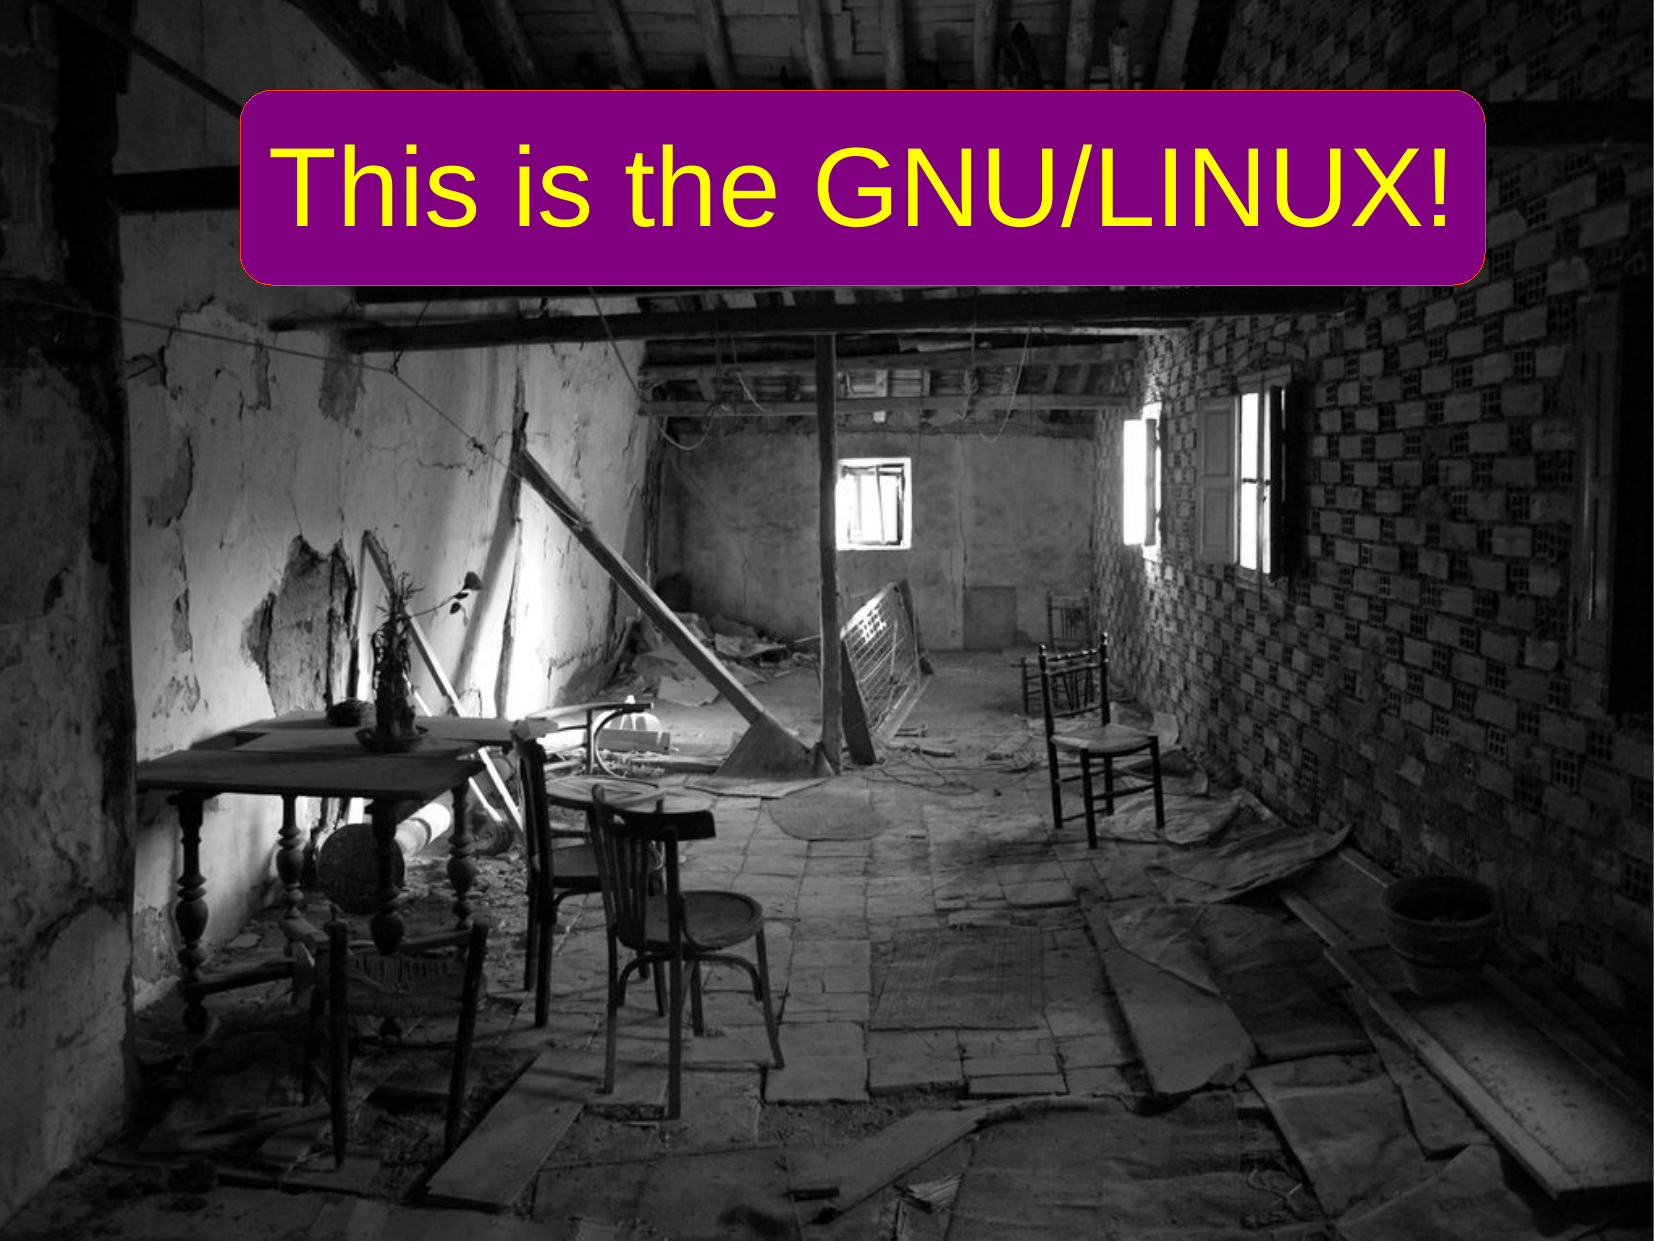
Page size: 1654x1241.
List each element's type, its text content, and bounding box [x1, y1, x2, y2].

picture [0, 0, 1654, 1241]
text_box This is the GNU/LINUX! [240, 90, 1486, 286]
